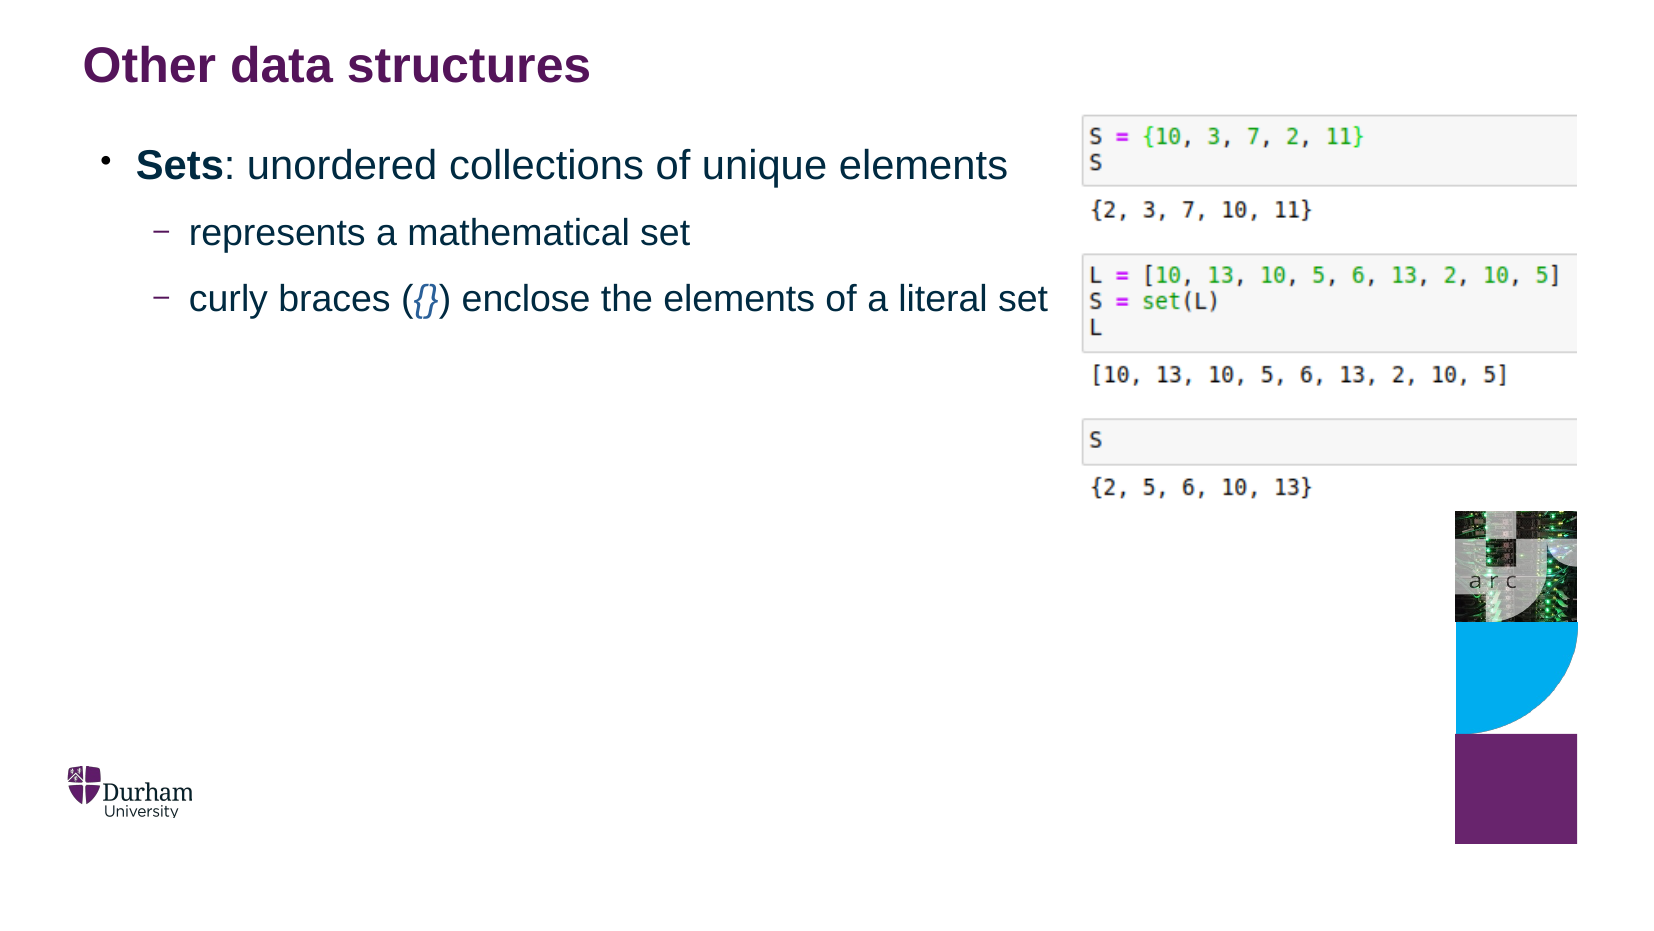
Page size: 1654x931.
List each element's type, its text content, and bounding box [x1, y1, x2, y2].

list Sets: unordered collections of unique elements represents a mathematical set curly braces ({}) enclose the elements of a literal set [82, 141, 1571, 745]
title Other data structures [82, 37, 1571, 93]
picture [1074, 102, 1577, 510]
picture [67, 766, 192, 818]
picture [1571, 511, 1577, 621]
picture [1571, 637, 1578, 733]
